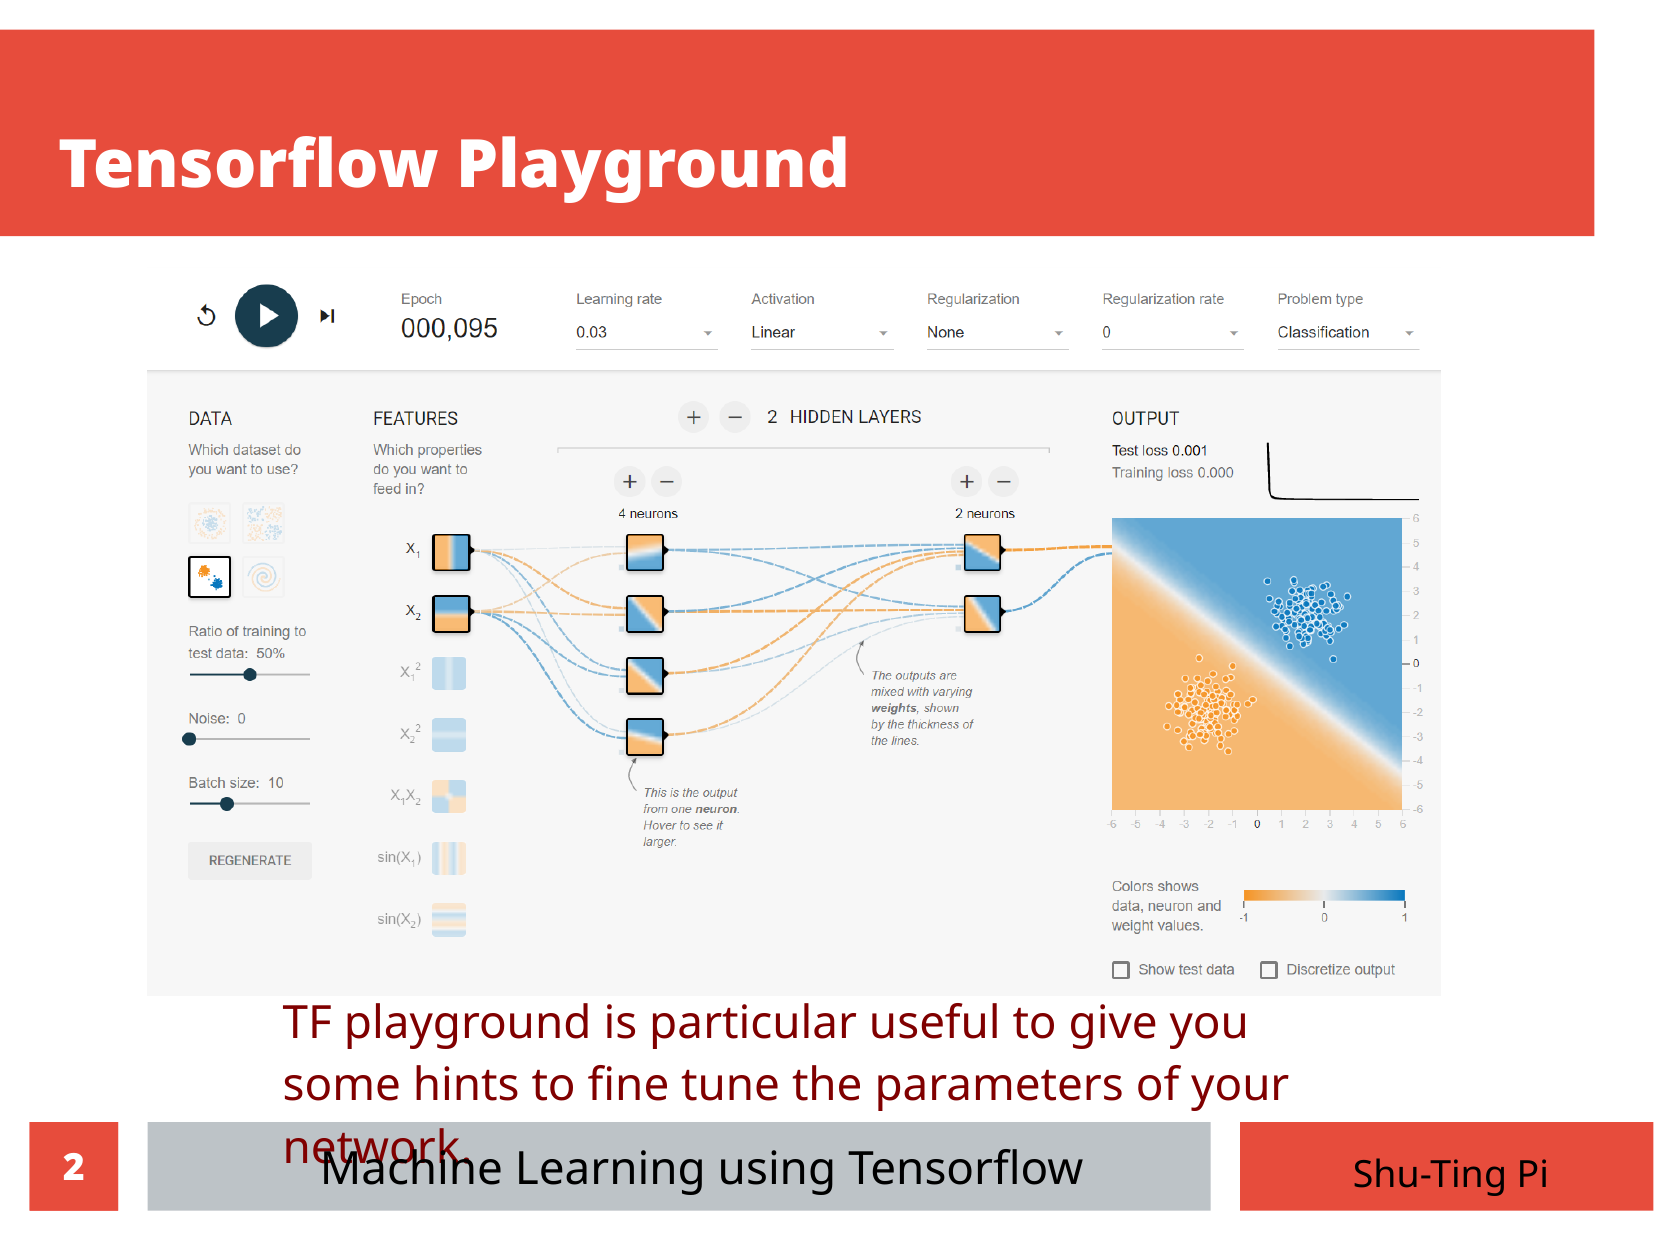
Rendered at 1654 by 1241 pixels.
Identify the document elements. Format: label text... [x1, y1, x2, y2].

picture [147, 267, 1441, 996]
text_box Shu-Ting Pi [1338, 1140, 1573, 1203]
text_box Machine Learning using Tensorflow [305, 1128, 1191, 1241]
text_box TF playground is particular useful to give you some hints to fine tune the parameters of your network. [267, 981, 1345, 1157]
title Tensorflow Playground [59, 59, 1595, 207]
